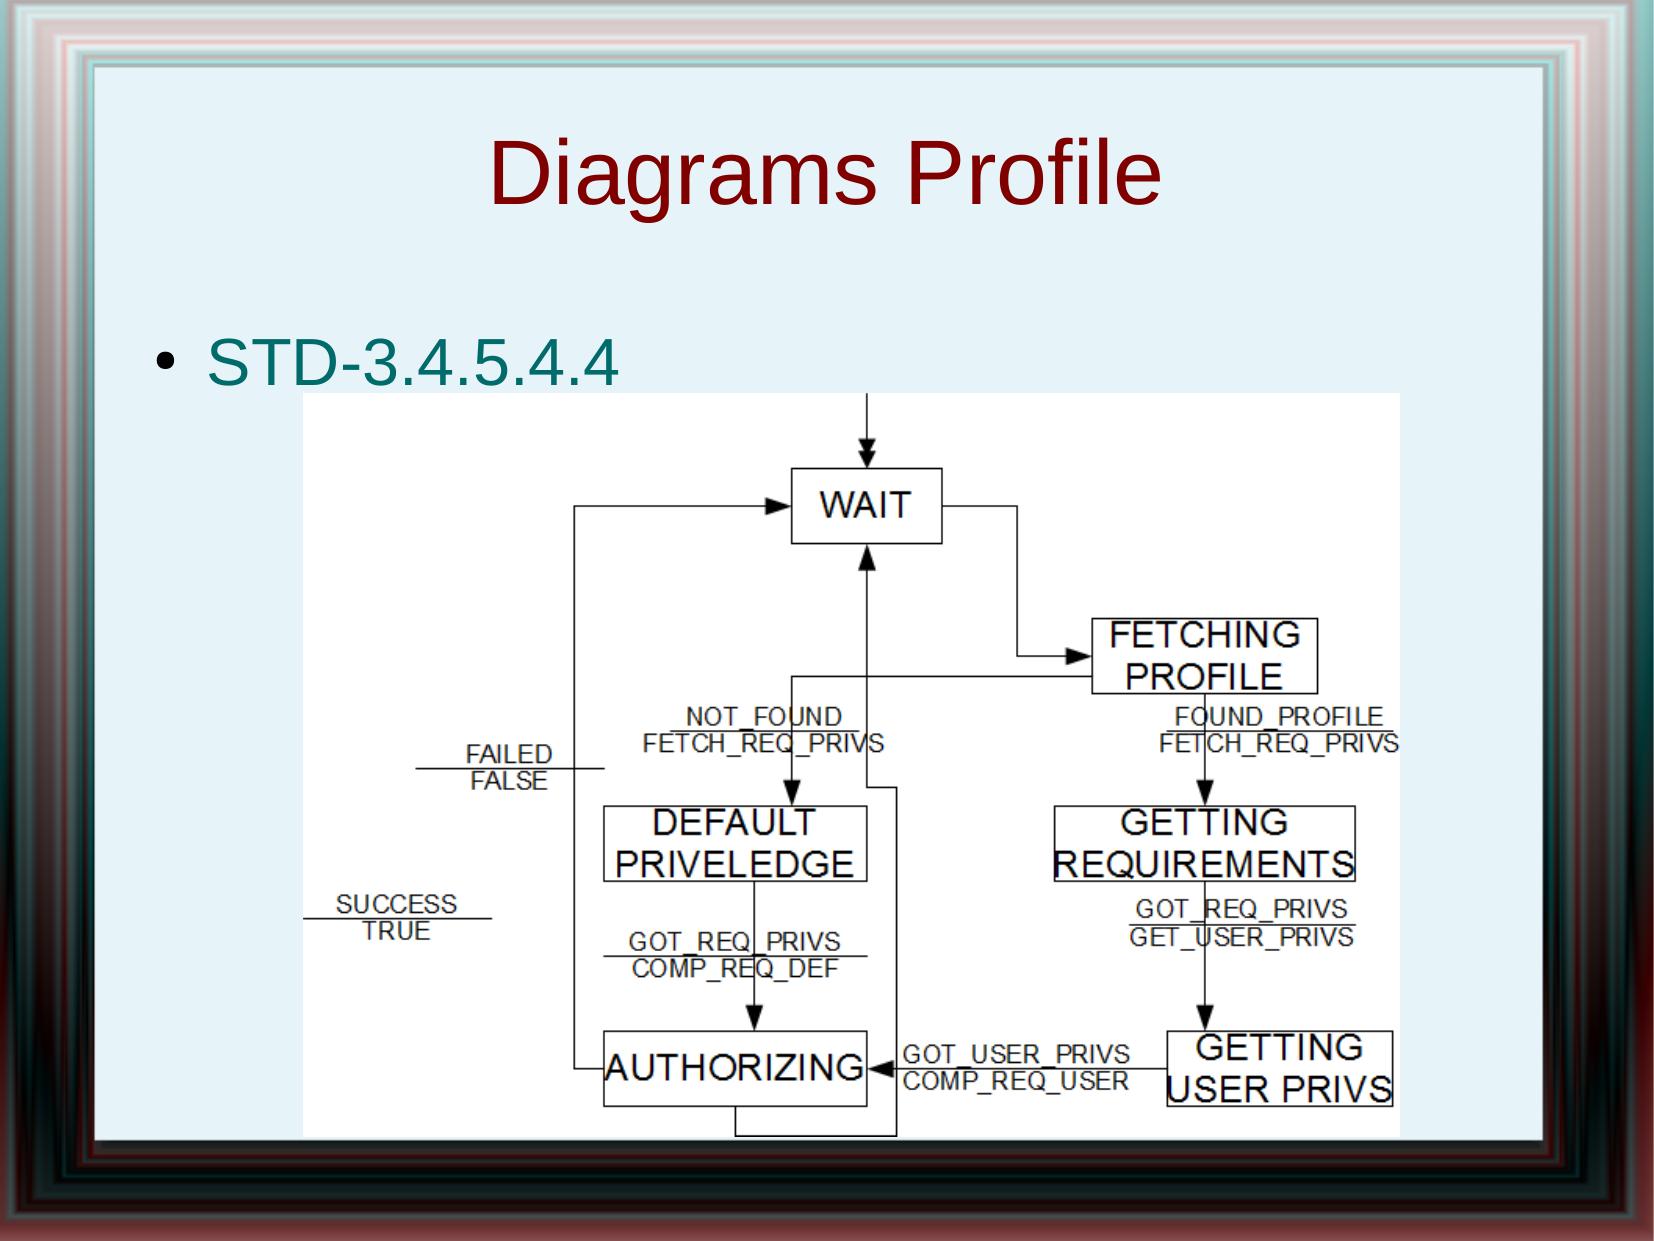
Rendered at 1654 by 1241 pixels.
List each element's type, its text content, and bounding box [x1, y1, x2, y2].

list STD-3.4.5.4.4 [118, 324, 1506, 945]
picture [0, 0, 1654, 1241]
title Diagrams Profile [118, 88, 1536, 257]
